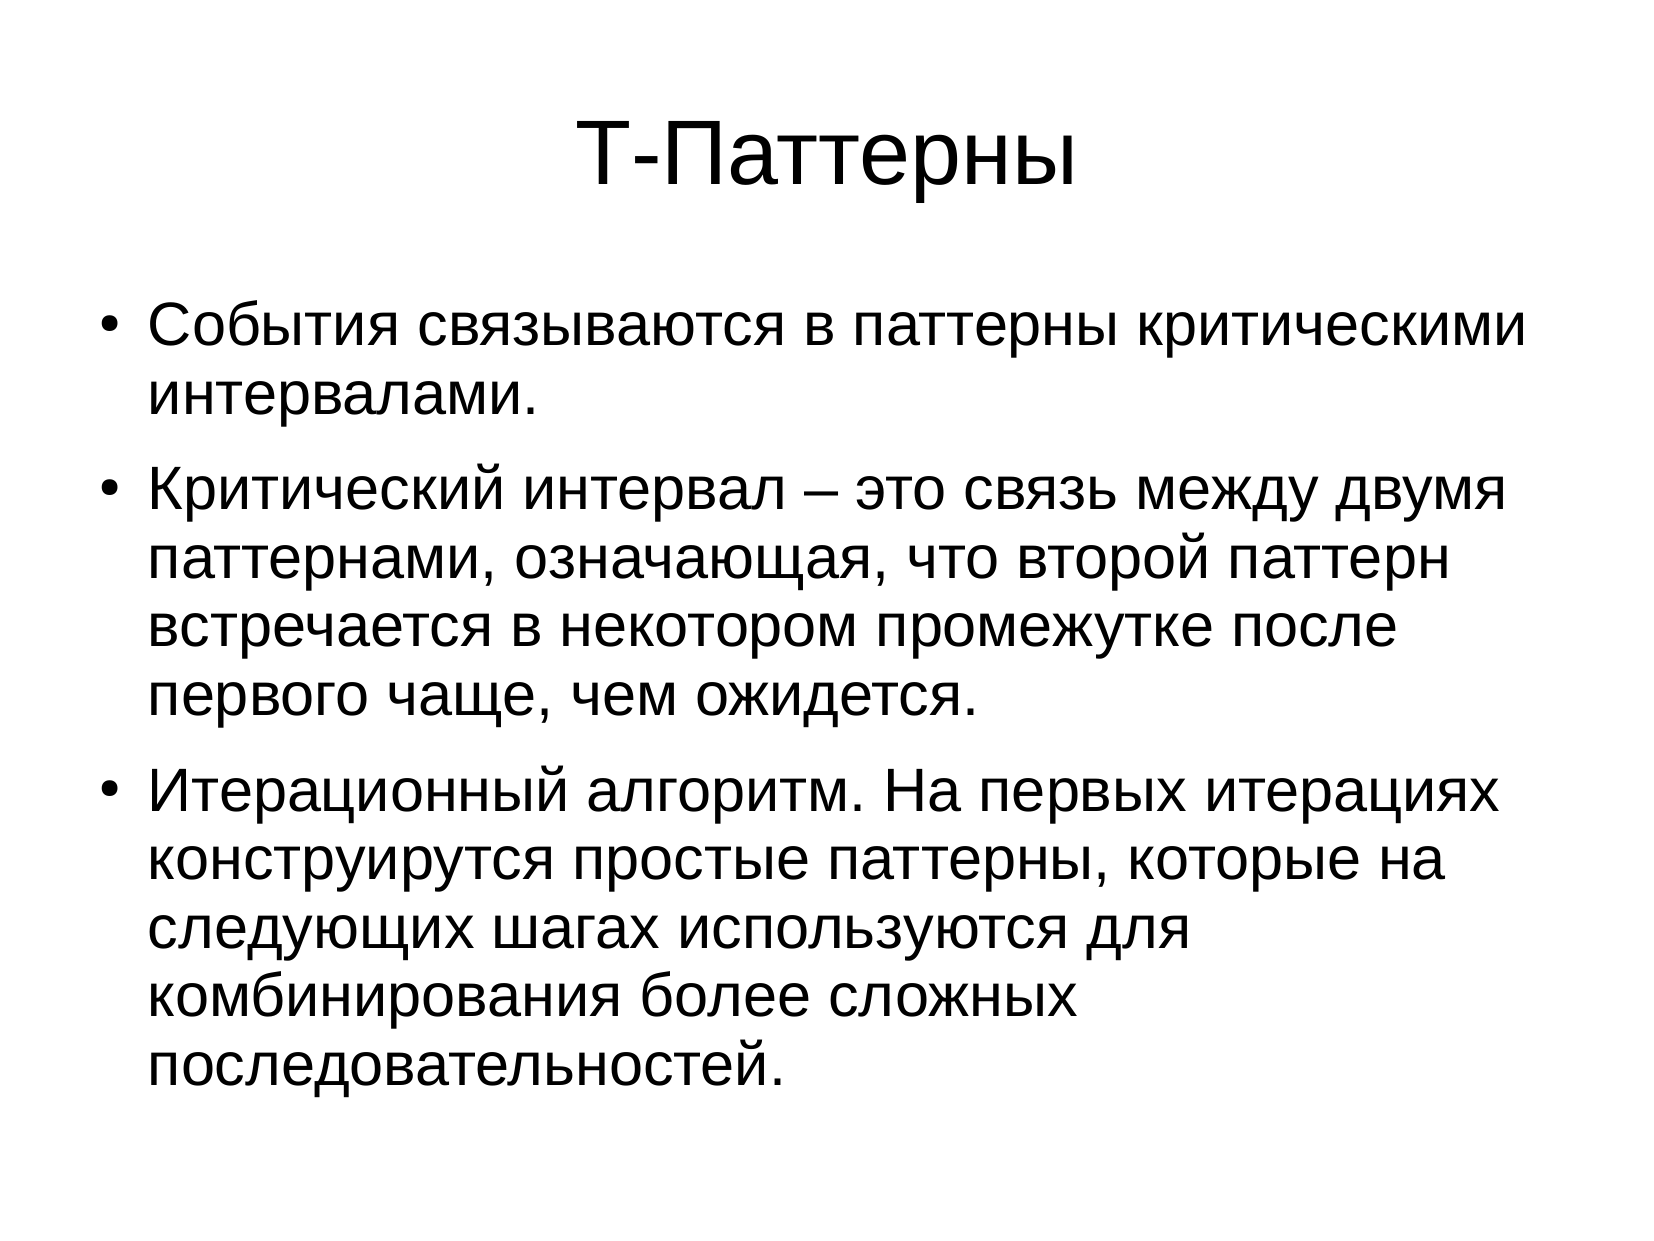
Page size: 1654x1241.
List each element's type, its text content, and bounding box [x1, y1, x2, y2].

list События связываются в паттерны критическими интервалами. Критический интервал – это связь между двумя паттернами, означающая, что второй паттерн встречается в некотором промежутке после первого чаще, чем ожидется. Итерационный алгоритм. На первых итерациях конструирутся простые паттерны, которые на следующих шагах используются для комбинирования более сложных последовательностей. [82, 290, 1571, 1109]
title Т-Паттерны [82, 56, 1571, 250]
